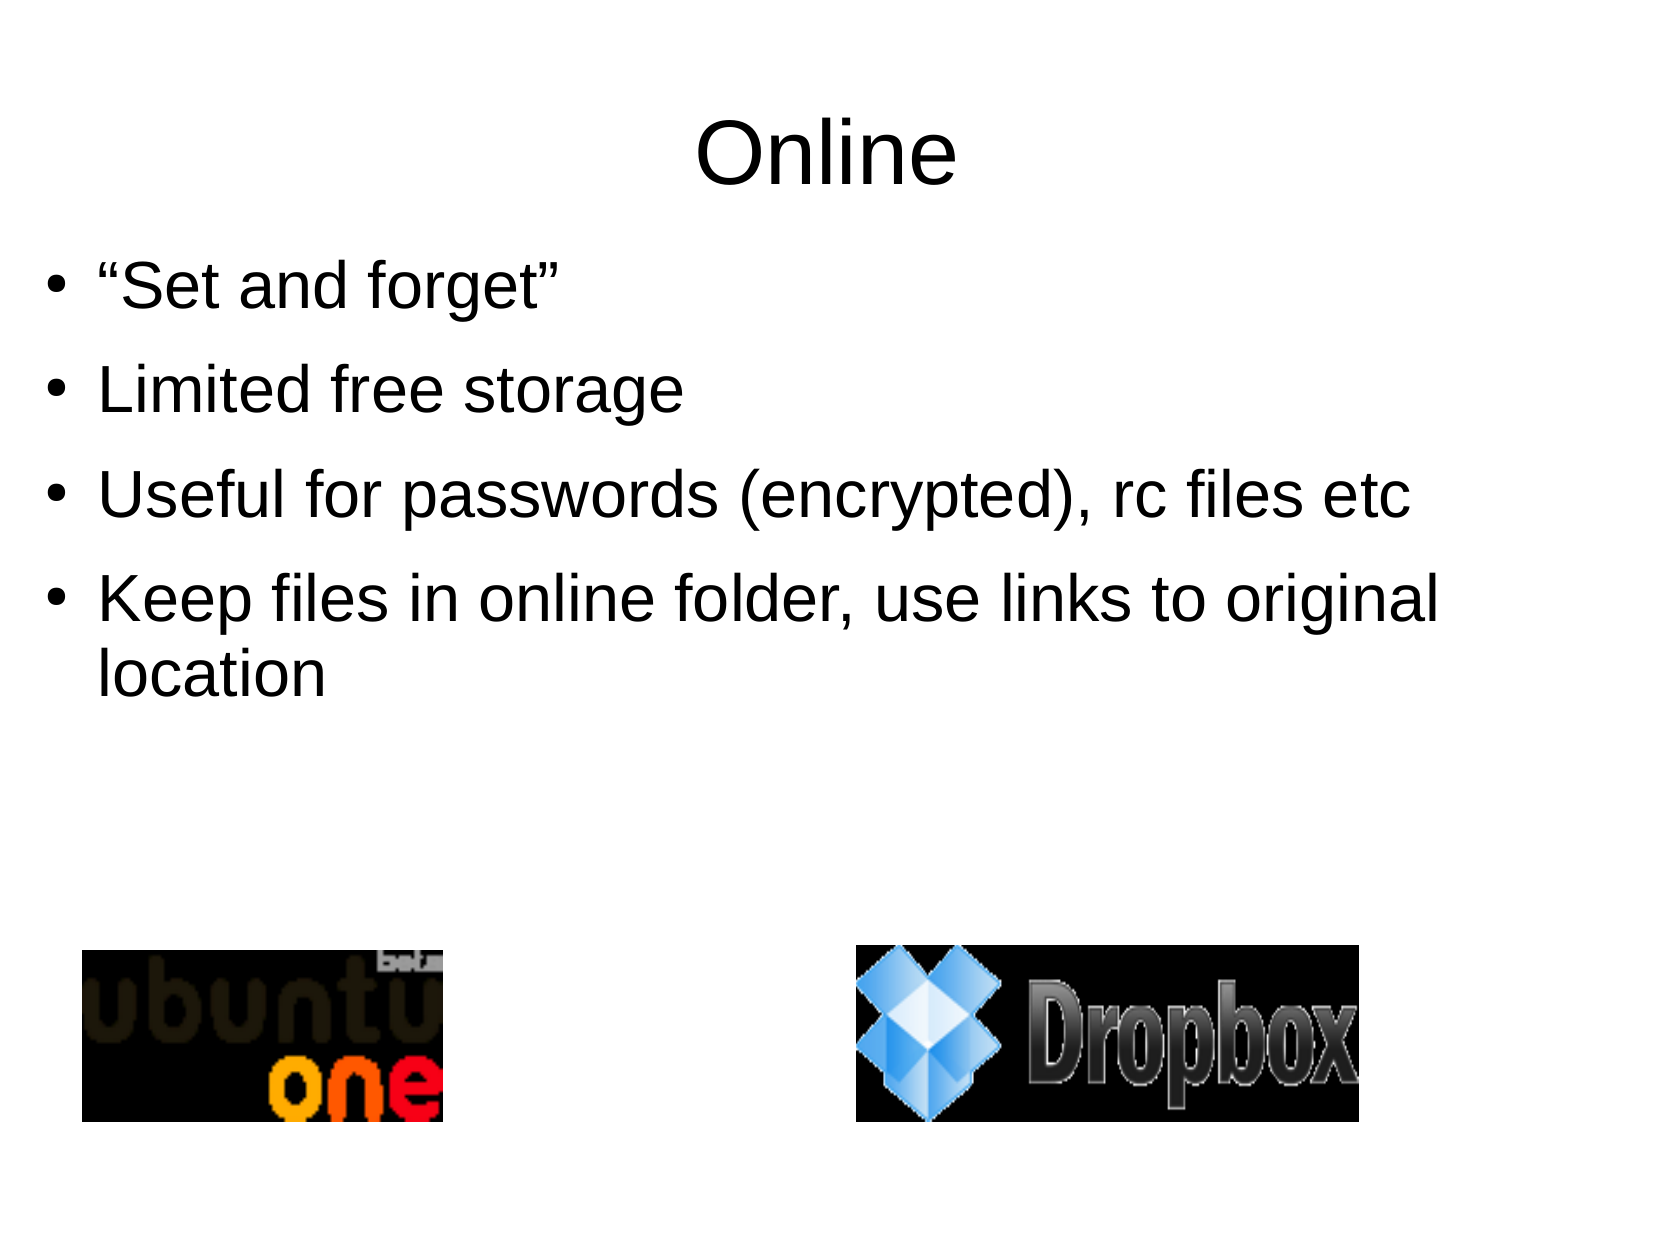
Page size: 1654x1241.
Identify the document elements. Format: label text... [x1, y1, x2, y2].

picture [856, 945, 1359, 1123]
list “Set and forget” Limited free storage Useful for passwords (encrypted), rc files etc Keep files in online folder, use links to original location [26, 248, 1515, 1067]
title Online [82, 56, 1571, 250]
picture [82, 950, 443, 1123]
